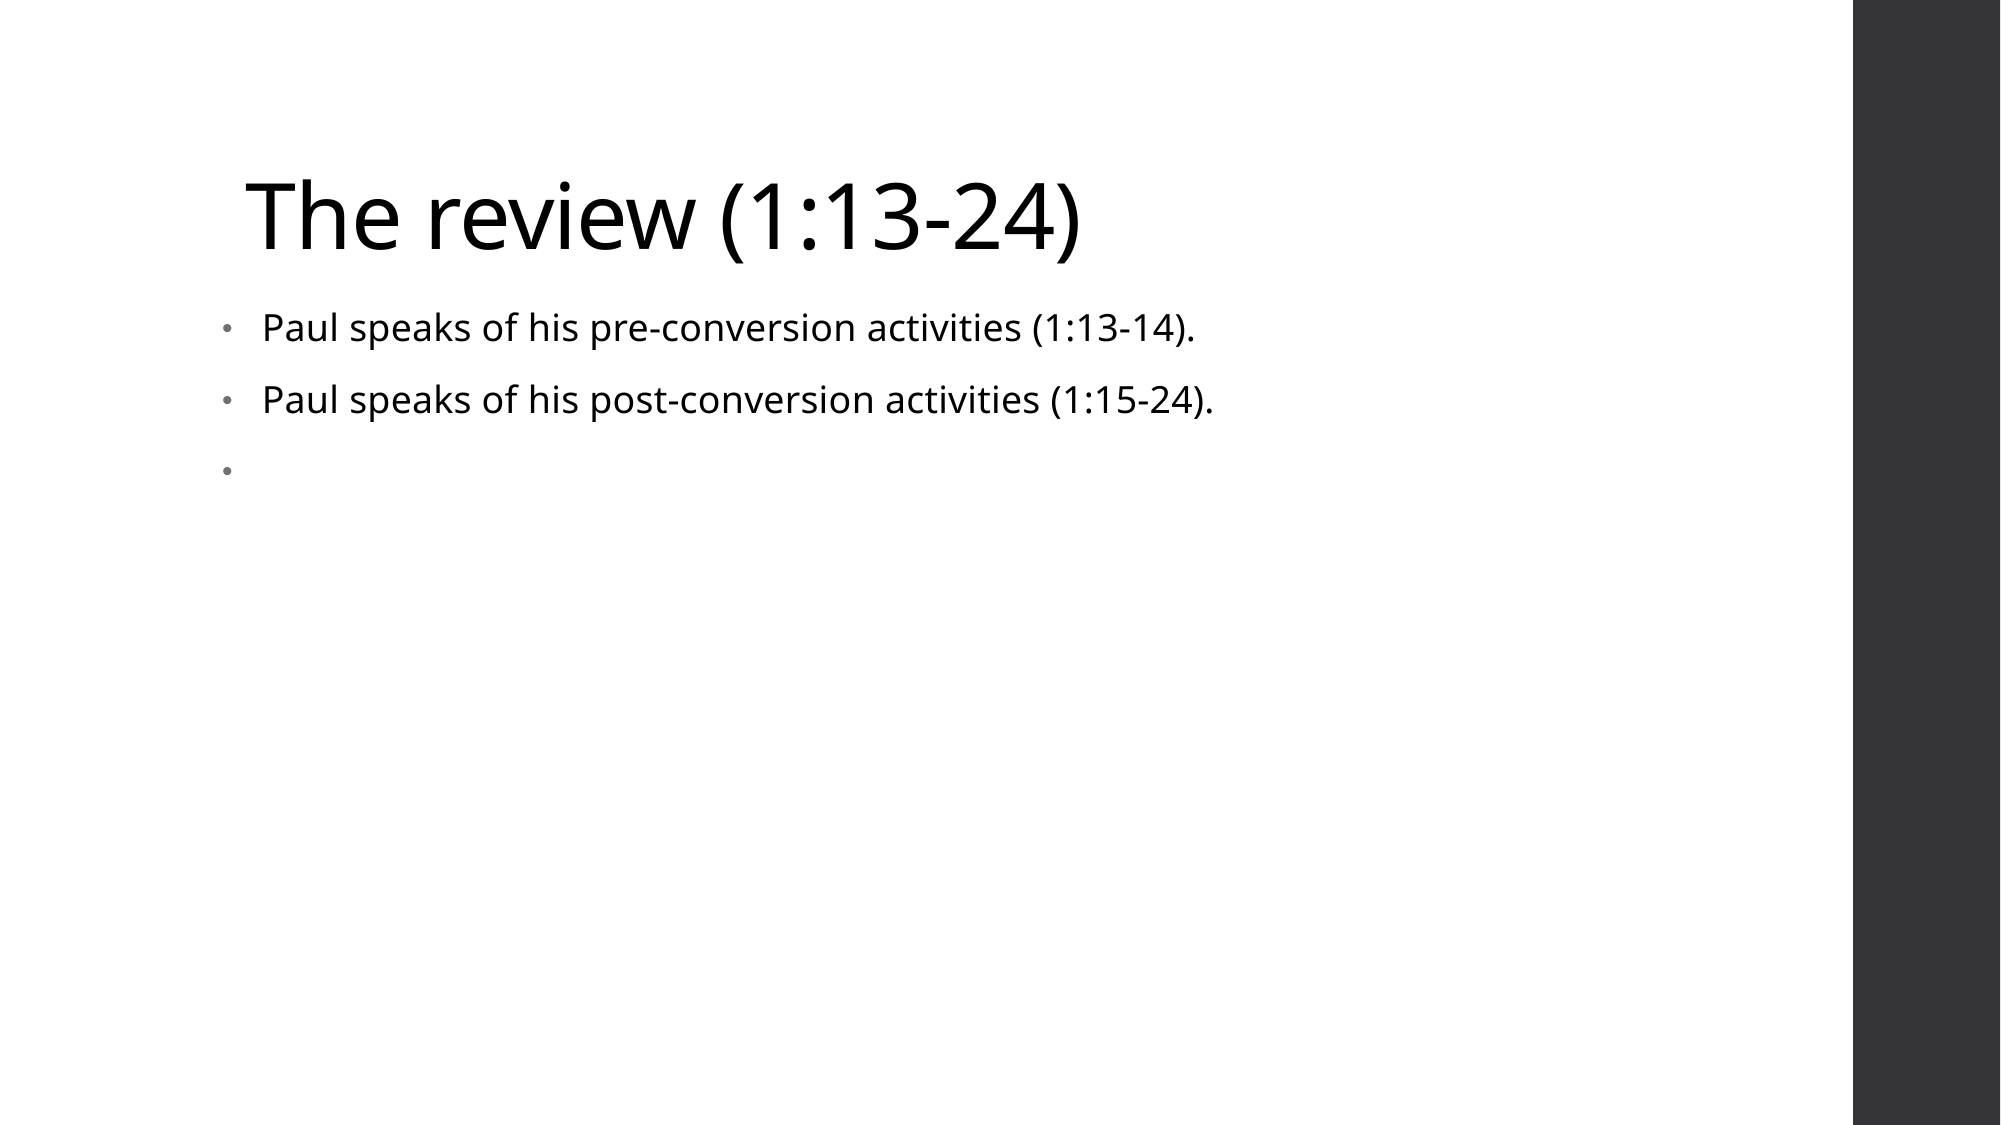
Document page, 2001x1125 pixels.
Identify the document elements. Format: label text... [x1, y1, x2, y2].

list Paul speaks of his pre-conversion activities (1:13-14). Paul speaks of his post-conversion activities (1:15-24). [206, 299, 1617, 1014]
title The review (1:13-24) [206, 60, 1797, 278]
